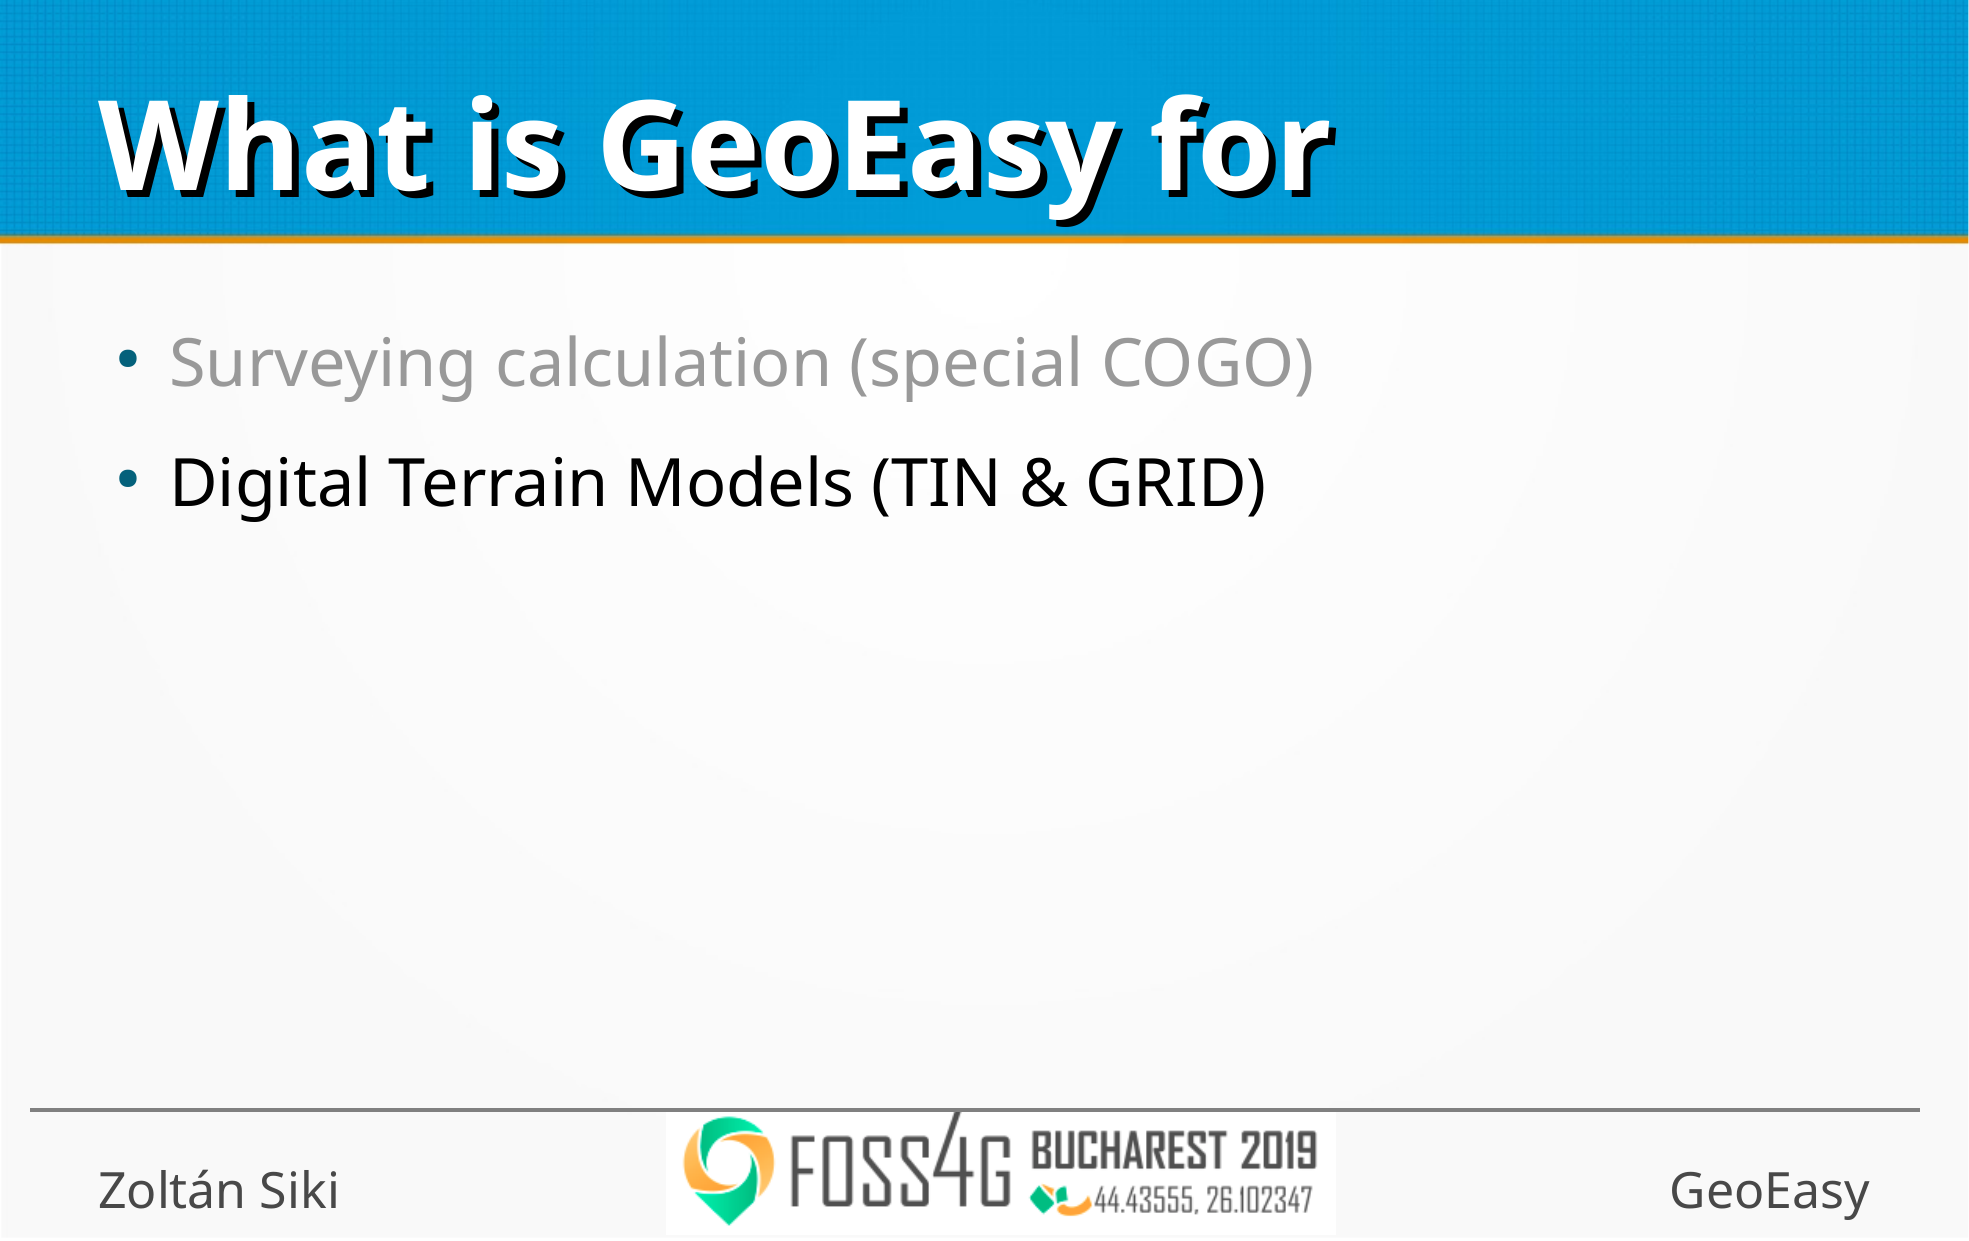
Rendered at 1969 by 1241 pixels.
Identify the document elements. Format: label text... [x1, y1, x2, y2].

title What is GeoEasy for [98, 19, 1870, 227]
list Surveying calculation (special COGO) Digital Terrain Models (TIN & GRID) [98, 315, 1861, 1081]
picture [0, 233, 1969, 1241]
